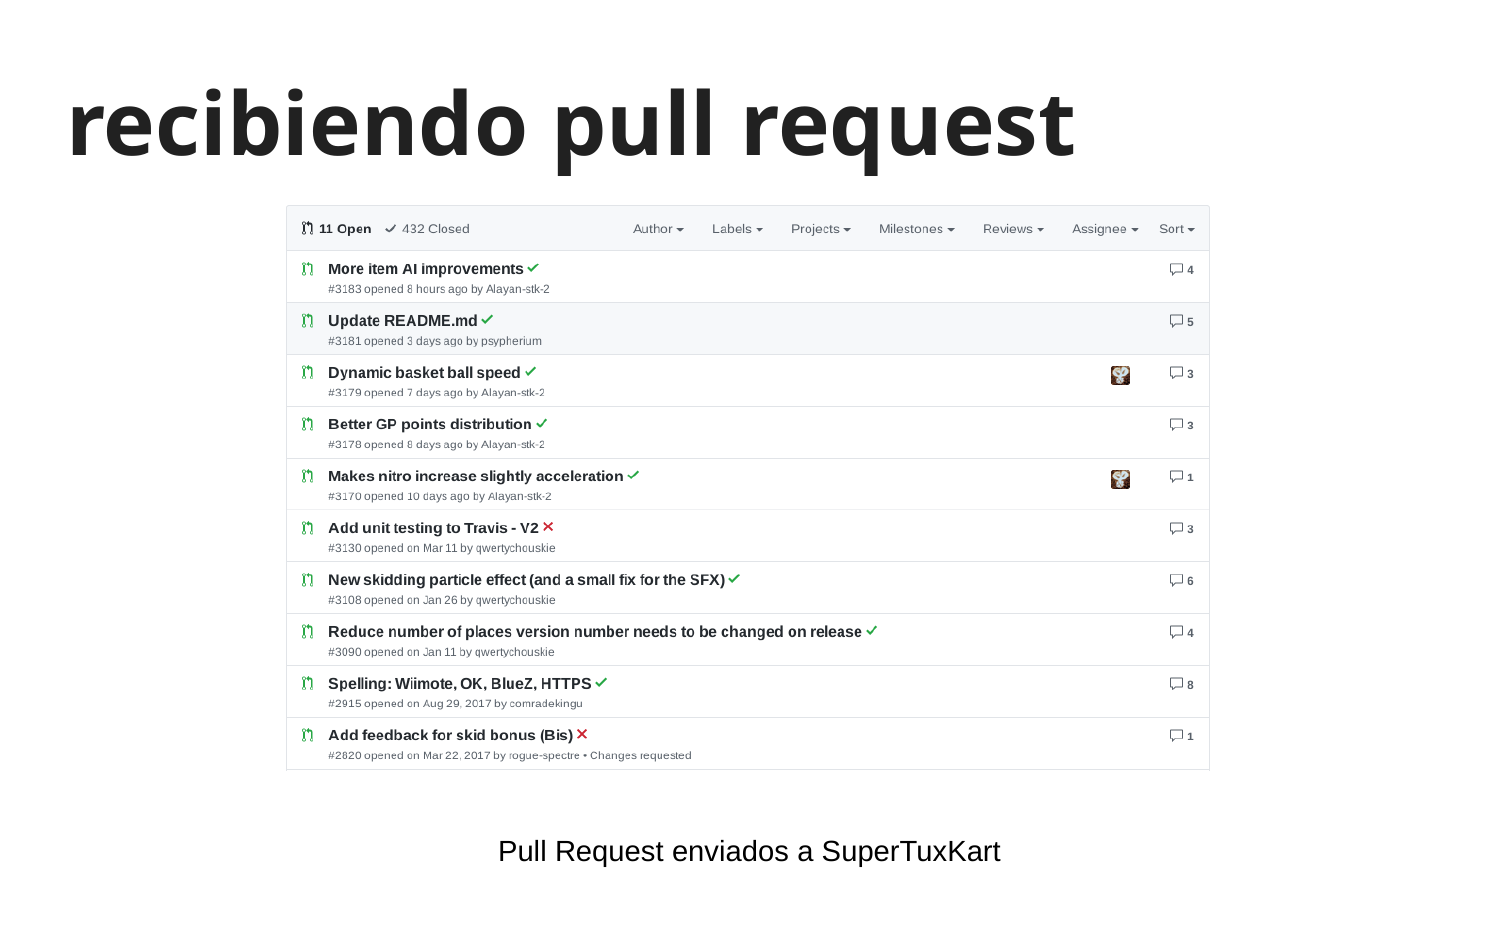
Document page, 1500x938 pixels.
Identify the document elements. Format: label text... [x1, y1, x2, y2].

picture [279, 199, 1221, 771]
text_box Pull Request enviados a SuperTuxKart [279, 817, 1221, 882]
title recibiendo pull request [51, 53, 1449, 200]
